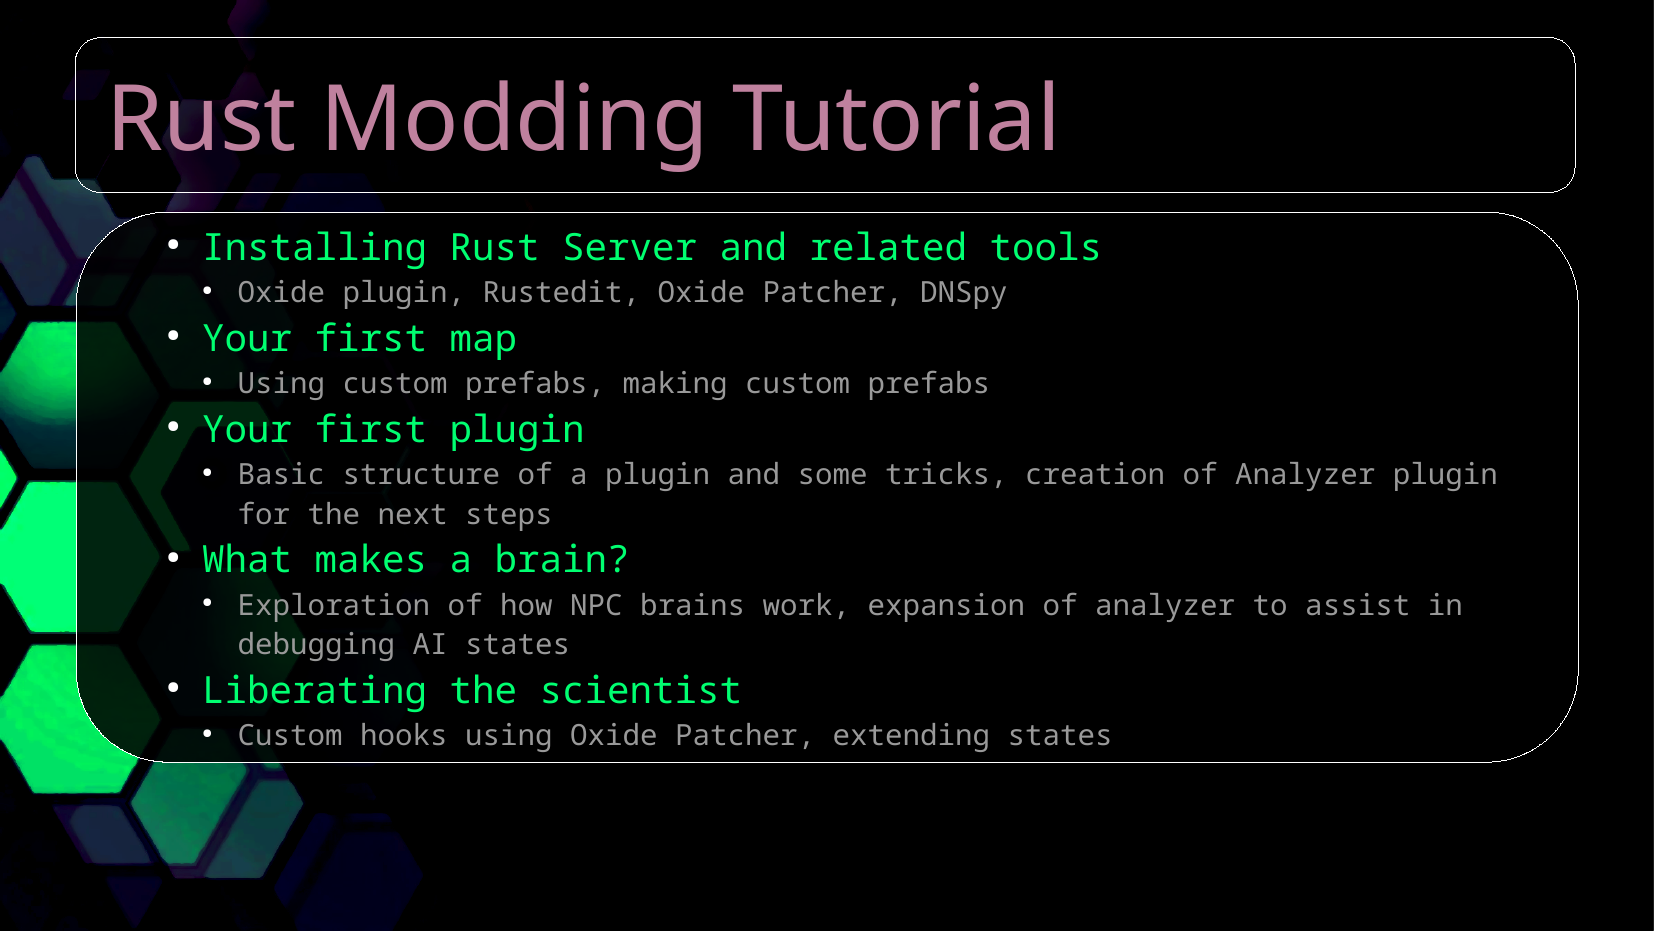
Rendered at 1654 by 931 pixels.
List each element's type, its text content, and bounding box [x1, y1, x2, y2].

subtitle Installing Rust Server and related tools Oxide plugin, Rustedit, Oxide Patcher, DNSpy Your first map Using custom prefabs, making custom prefabs Your first plugin Basic structure of a plugin and some tricks, creation of Analyzer plugin for the next steps What makes a brain? Exploration of how NPC brains work, expansion of analyzer to assist in debugging AI states Liberating the scientist Custom hooks using Oxide Patcher, extending states [166, 217, 1501, 758]
picture [0, 0, 1654, 931]
title Rust Modding Tutorial [82, 37, 1571, 193]
